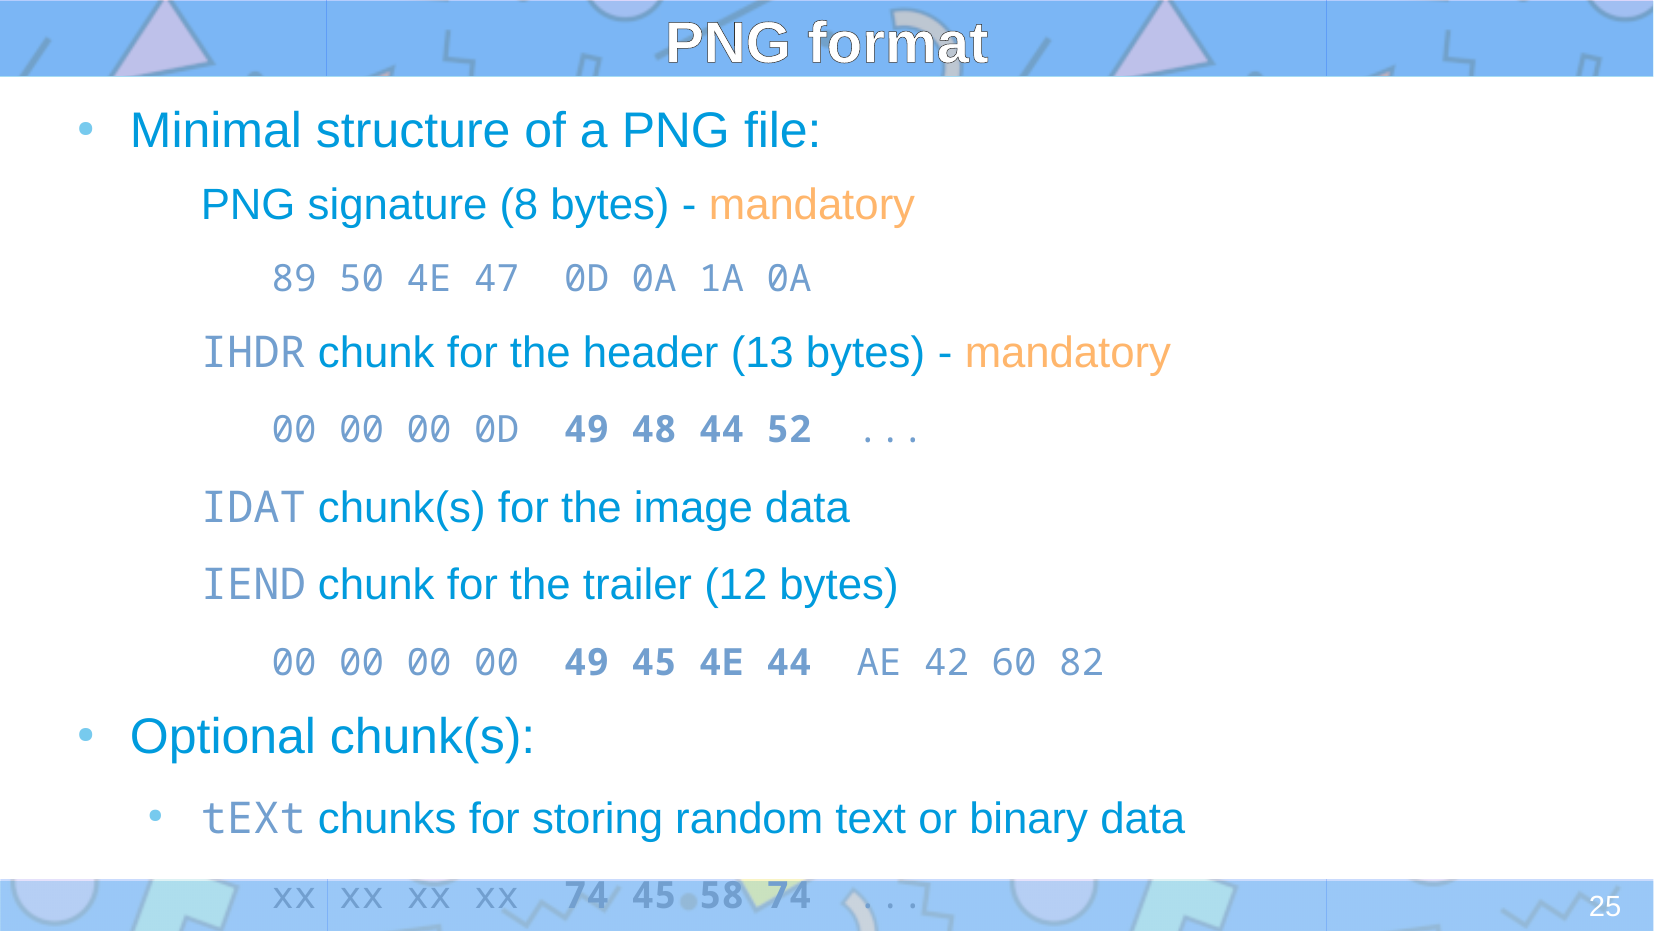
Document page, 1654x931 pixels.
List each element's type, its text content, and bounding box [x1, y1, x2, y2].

picture [0, 879, 1654, 931]
picture [0, 0, 1654, 76]
list Minimal structure of a PNG file: PNG signature (8 bytes) - mandatory 89 50 4E 47 0D 0A 1A 0A IHDR chunk for the header (13 bytes) - mandatory 00 00 00 0D 49 48 44 52 ... IDAT chunk(s) for the image data IEND chunk for the trailer (12 bytes) 00 00 00 00 49 45 4E 44 AE 42 60 82 Optional chunk(s): tEXt chunks for storing random text or binary data xx xx xx xx 74 45 58 74 ... [59, 101, 1595, 863]
title PNG format [59, 3, 1595, 82]
